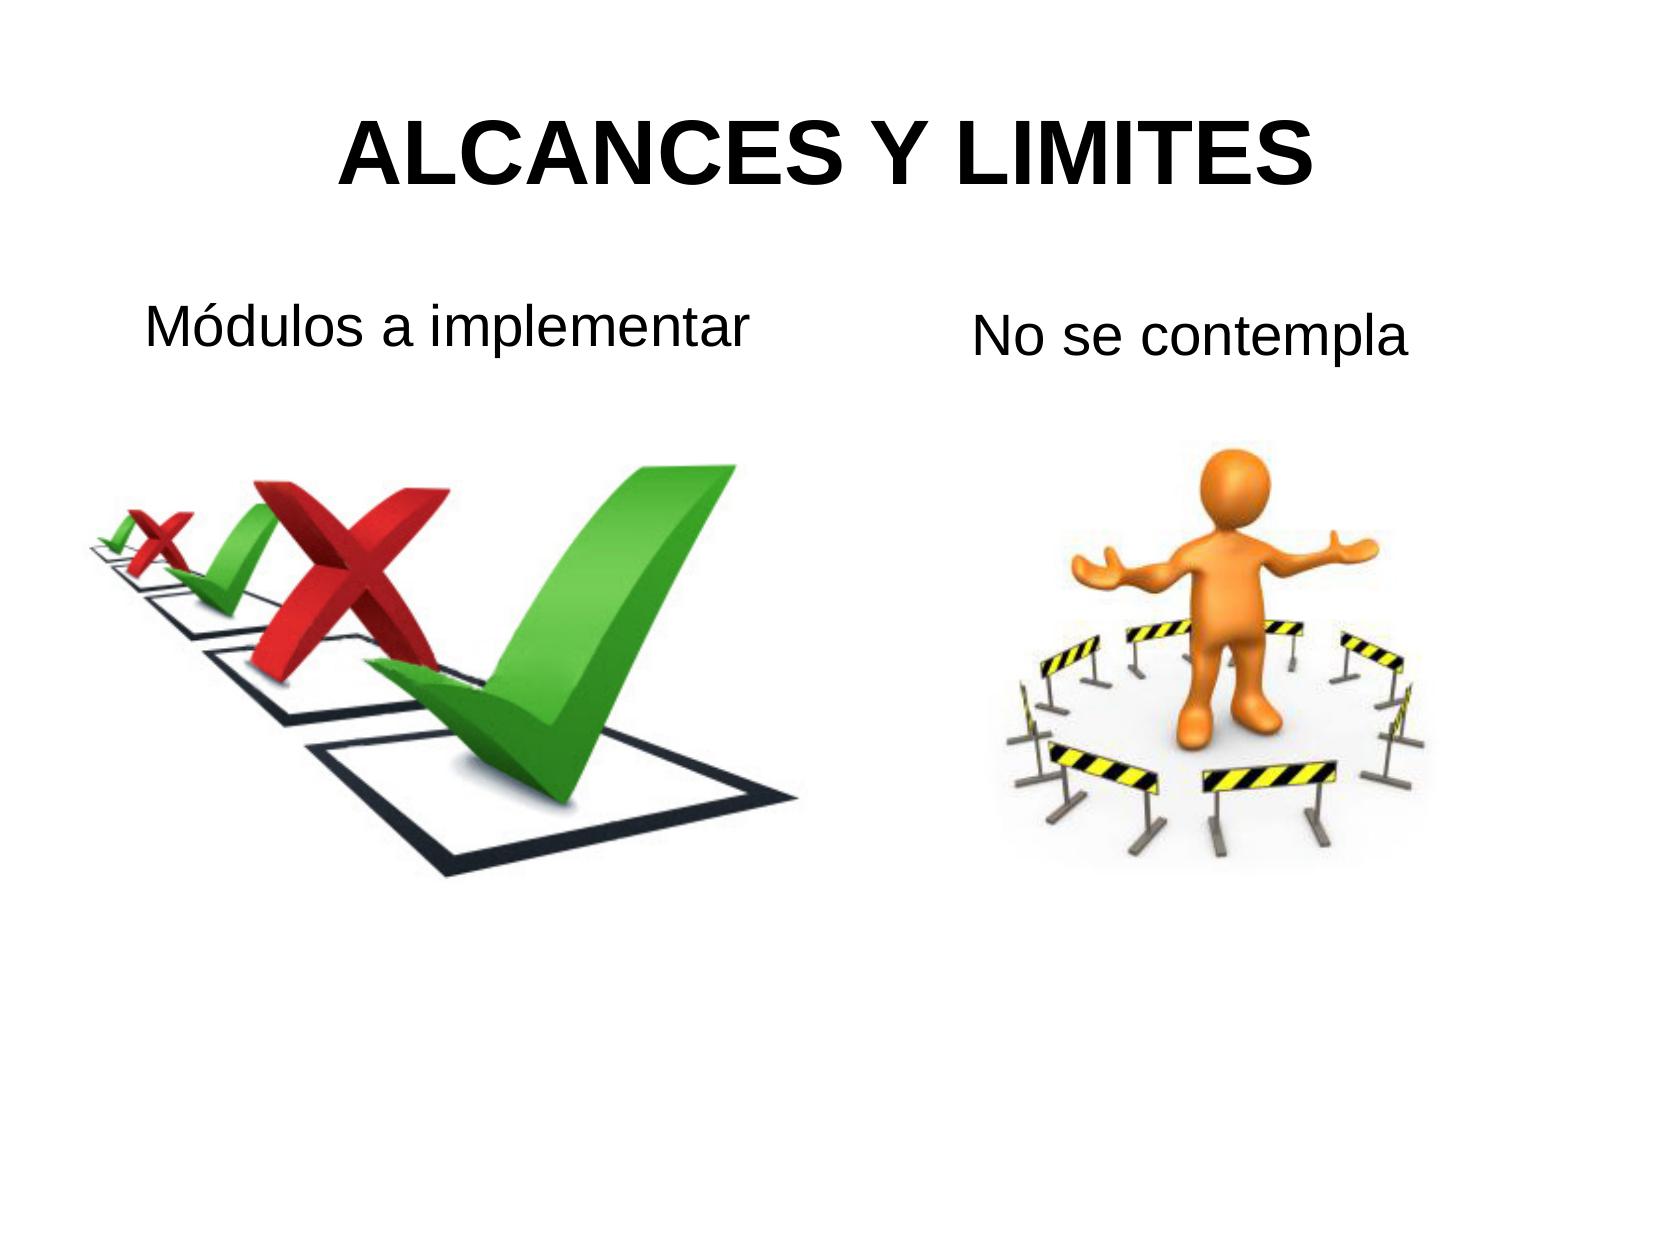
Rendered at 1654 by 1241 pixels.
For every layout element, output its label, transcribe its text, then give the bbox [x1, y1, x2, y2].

text_box No se contempla [956, 295, 1654, 376]
picture [82, 417, 809, 883]
title ALCANCES Y LIMITES [82, 49, 1571, 257]
picture [845, 411, 1572, 889]
text_box Módulos a implementar [129, 286, 839, 367]
